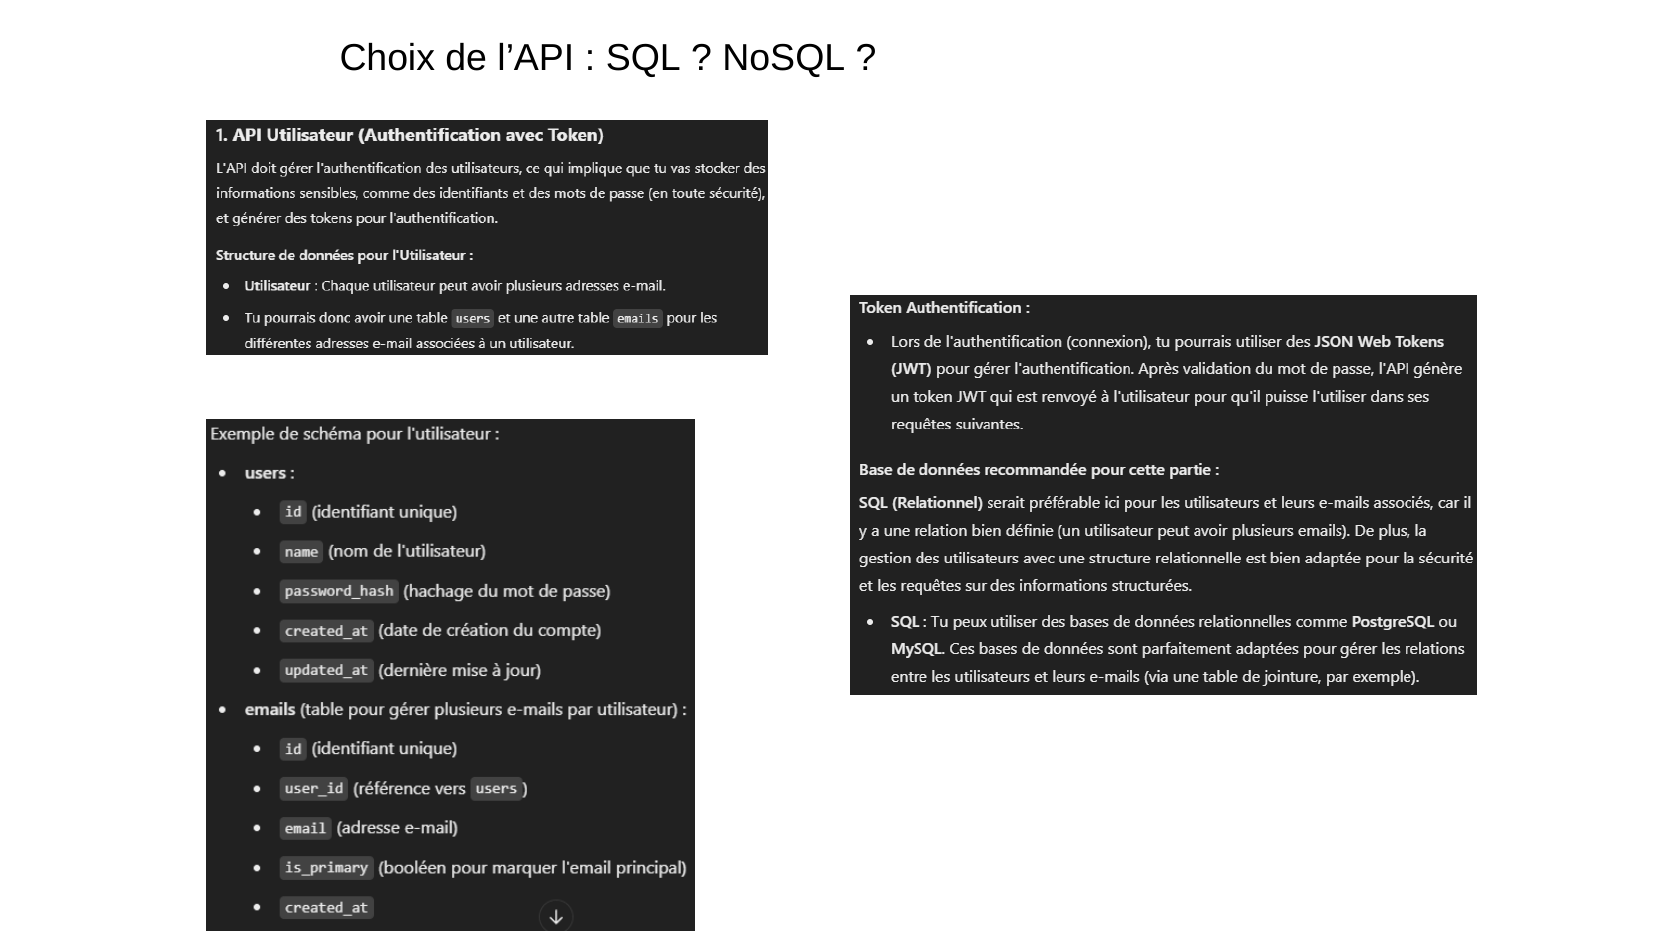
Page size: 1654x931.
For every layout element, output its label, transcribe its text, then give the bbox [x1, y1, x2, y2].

picture [206, 419, 695, 931]
picture [206, 120, 768, 355]
picture [850, 295, 1477, 695]
text_box Choix de l’API : SQL ? NoSQL ? [324, 29, 1418, 178]
